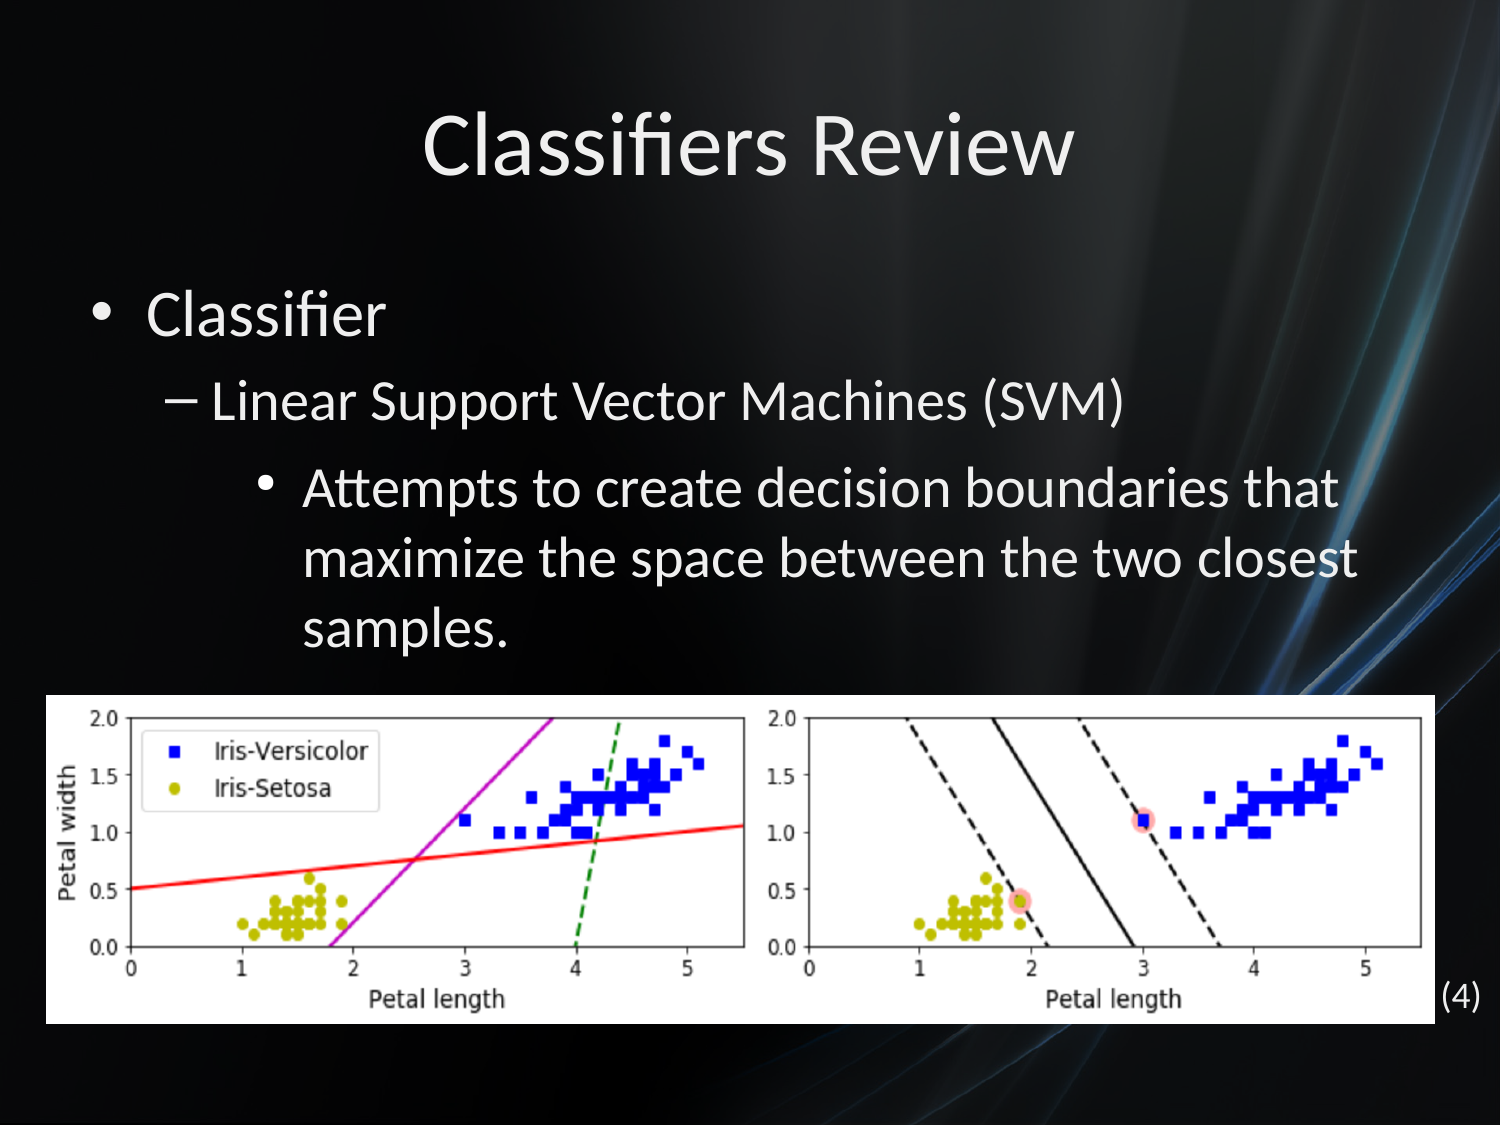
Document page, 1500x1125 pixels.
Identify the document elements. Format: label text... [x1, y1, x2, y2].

text_box (4) [1425, 972, 1500, 1031]
title Classifiers Review [75, 45, 1425, 233]
picture [0, 0, 1500, 1125]
list Classifier Linear Support Vector Machines (SVM) Attempts to create decision boundaries that maximize the space between the two closest samples. [75, 262, 1425, 695]
